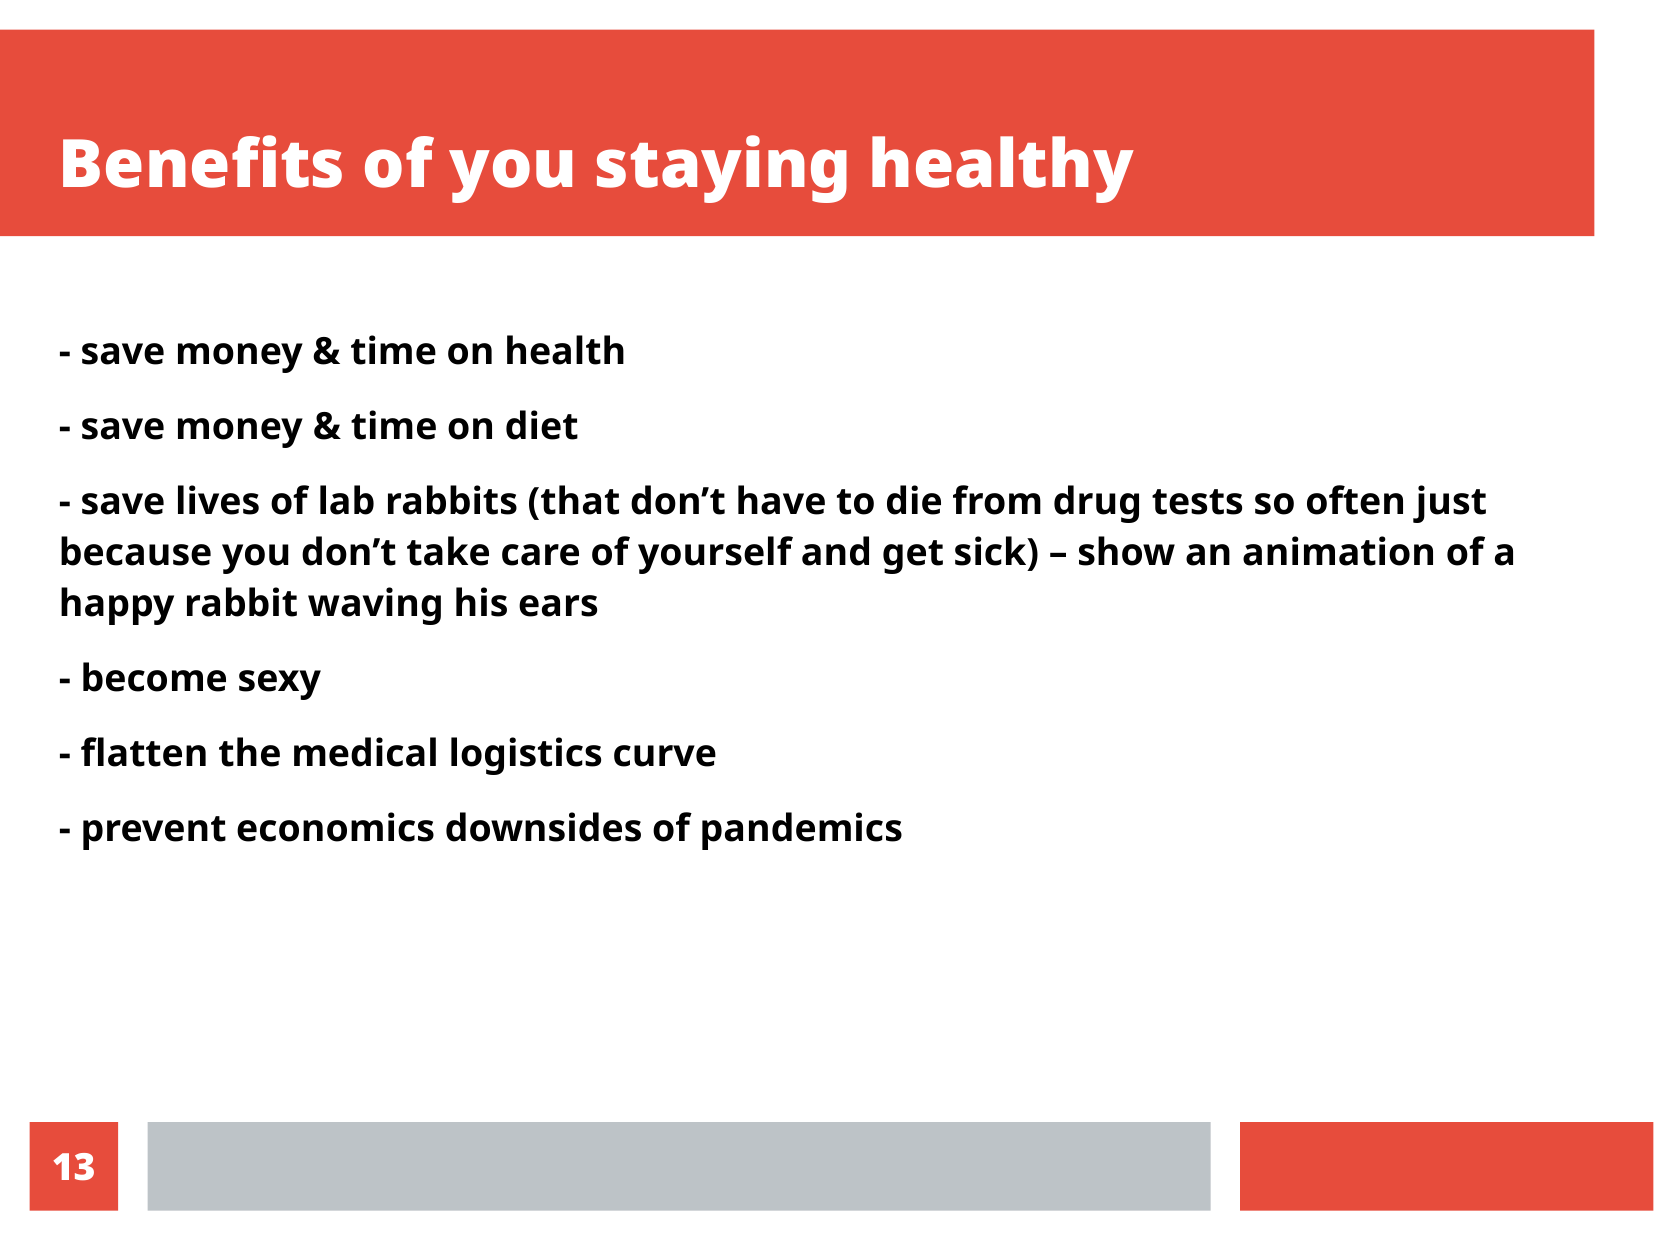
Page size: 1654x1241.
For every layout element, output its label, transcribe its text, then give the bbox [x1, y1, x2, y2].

title Benefits of you staying healthy [59, 59, 1595, 207]
list - save money & time on health - save money & time on diet - save lives of lab rabbits (that don’t have to die from drug tests so often just because you don’t take care of yourself and get sick) – show an animation of a happy rabbit waving his ears - become sexy - flatten the medical logistics curve - prevent economics downsides of pandemics [59, 324, 1565, 1093]
